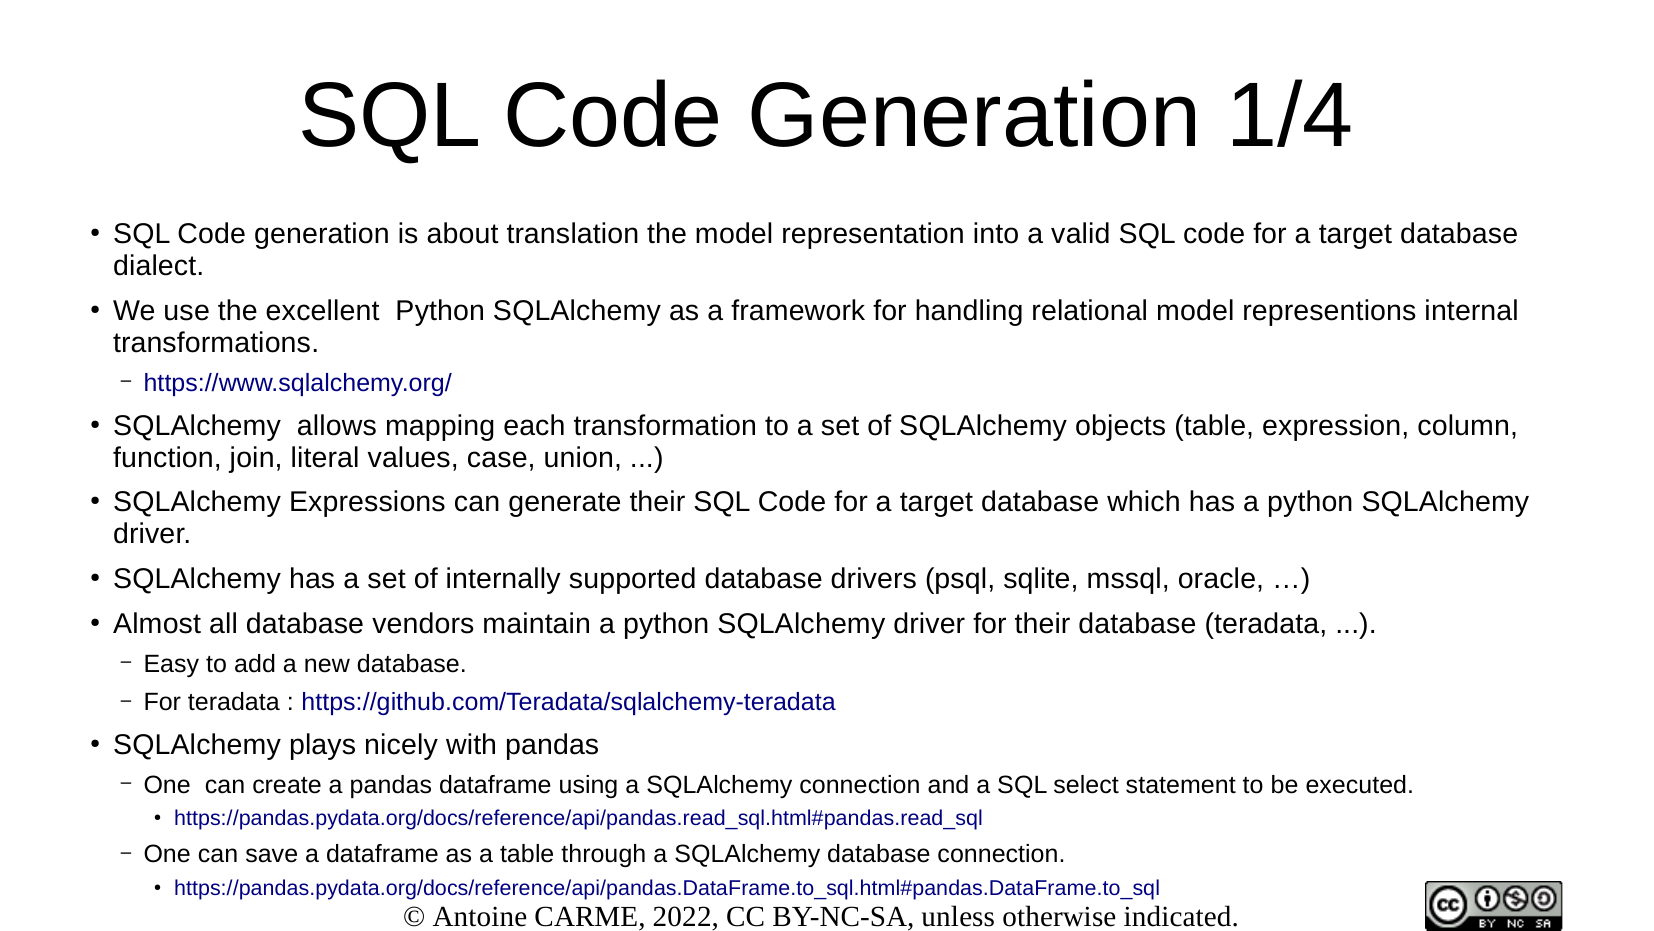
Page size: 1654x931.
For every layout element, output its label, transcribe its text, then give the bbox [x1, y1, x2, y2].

picture [1425, 901, 1563, 931]
list SQL Code generation is about translation the model representation into a valid SQL code for a target database dialect. We use the excellent Python SQLAlchemy as a framework for handling relational model representions internal transformations. https://www.sqlalchemy.org/ SQLAlchemy allows mapping each transformation to a set of SQLAlchemy objects (table, expression, column, function, join, literal values, case, union, ...) SQLAlchemy Expressions can generate their SQL Code for a target database which has a python SQLAlchemy driver. SQLAlchemy has a set of internally supported database drivers (psql, sqlite, mssql, oracle, …) Almost all database vendors maintain a python SQLAlchemy driver for their database (teradata, ...). Easy to add a new database. For teradata : https://github.com/Teradata/sqlalchemy-teradata SQLAlchemy plays nicely with pandas One can create a pandas dataframe using a SQLAlchemy connection and a SQL select statement to be executed. https://pandas.pydata.org/docs/reference/api/pandas.read_sql.html#pandas.read_sql One can save a dataframe as a table through a SQLAlchemy database connection. https://pandas.pydata.org/docs/reference/api/pandas.DataFrame.to_sql.html#pandas.DataFrame.to_sql [82, 217, 1571, 901]
title SQL Code Generation 1/4 [82, 37, 1571, 193]
